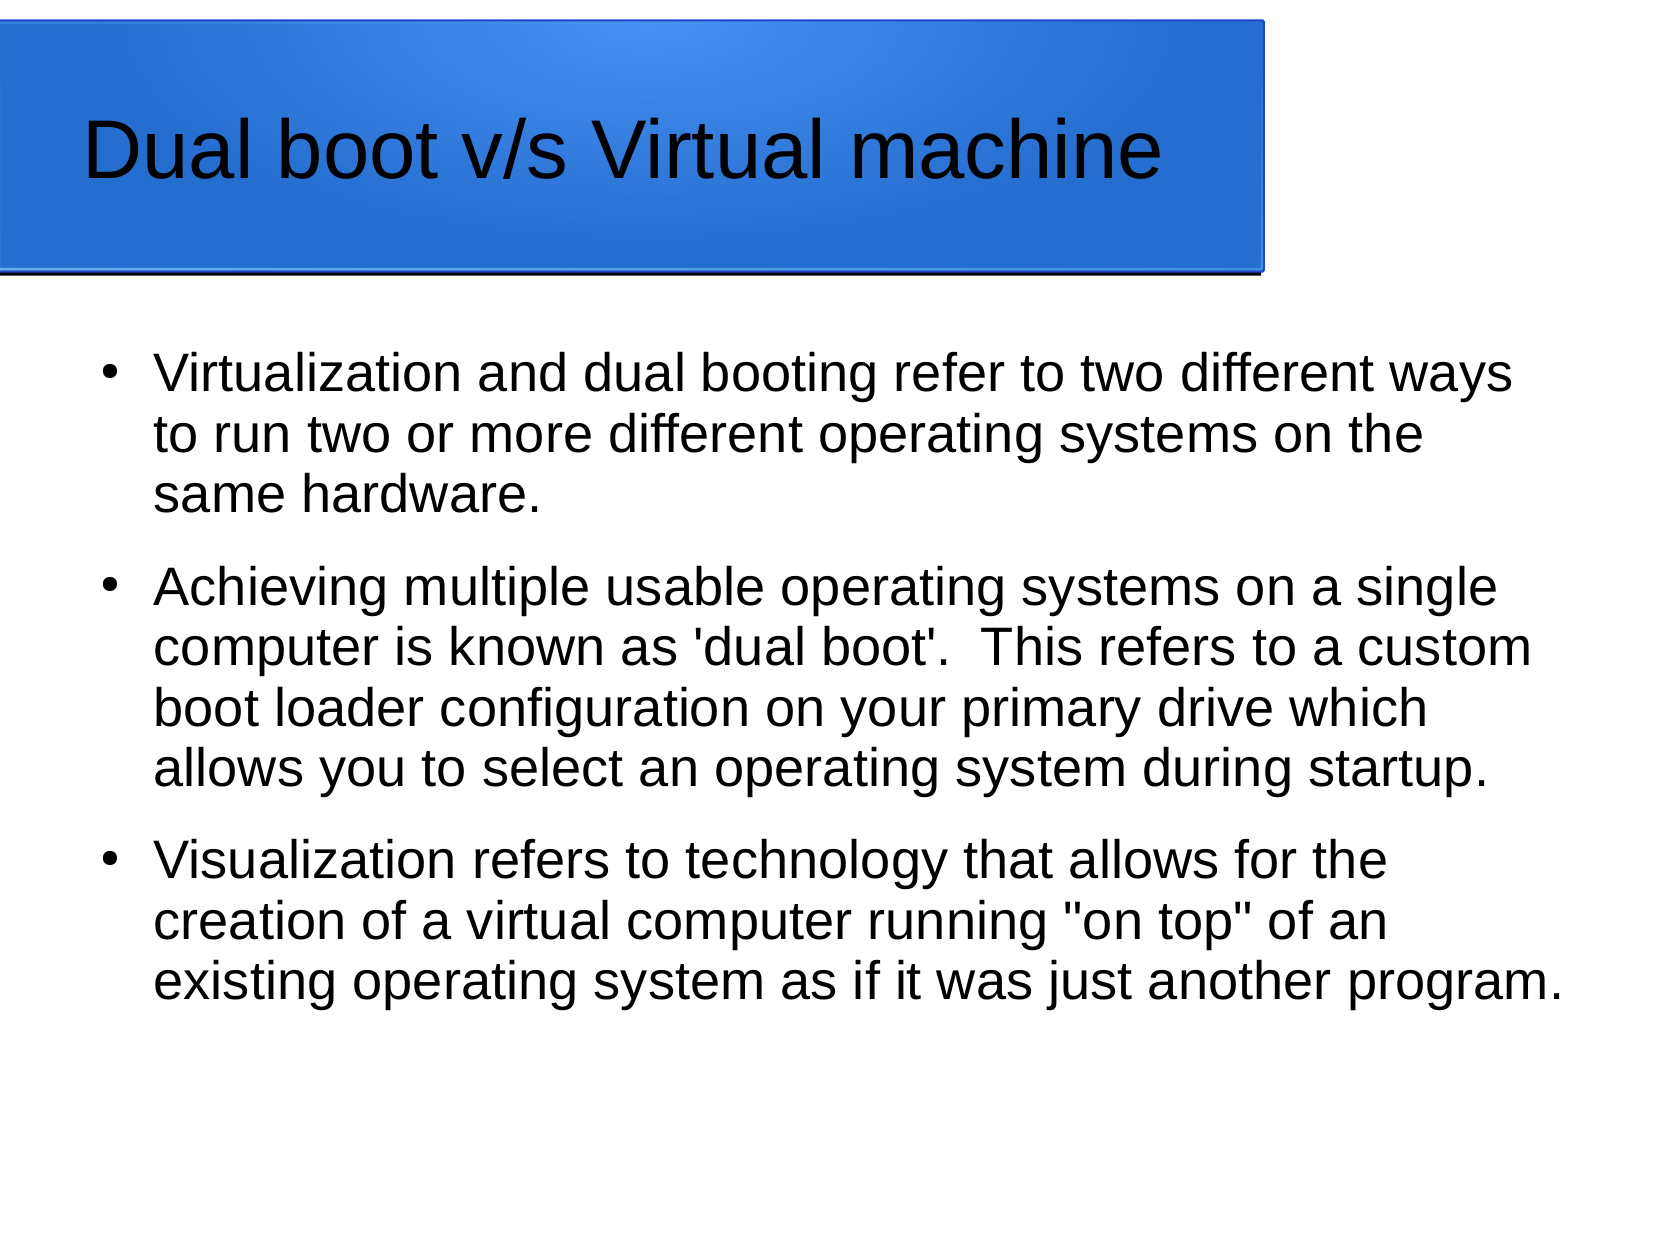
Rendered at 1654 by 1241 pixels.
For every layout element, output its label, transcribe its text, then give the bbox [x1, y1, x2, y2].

list Virtualization and dual booting refer to two different ways to run two or more different operating systems on the same hardware. Achieving multiple usable operating systems on a single computer is known as 'dual boot'. This refers to a custom boot loader configuration on your primary drive which allows you to select an operating system during startup. Visualization refers to technology that allows for the creation of a virtual computer running "on top" of an existing operating system as if it was just another program. [82, 342, 1571, 1062]
title Dual boot v/s Virtual machine [82, 47, 1235, 252]
